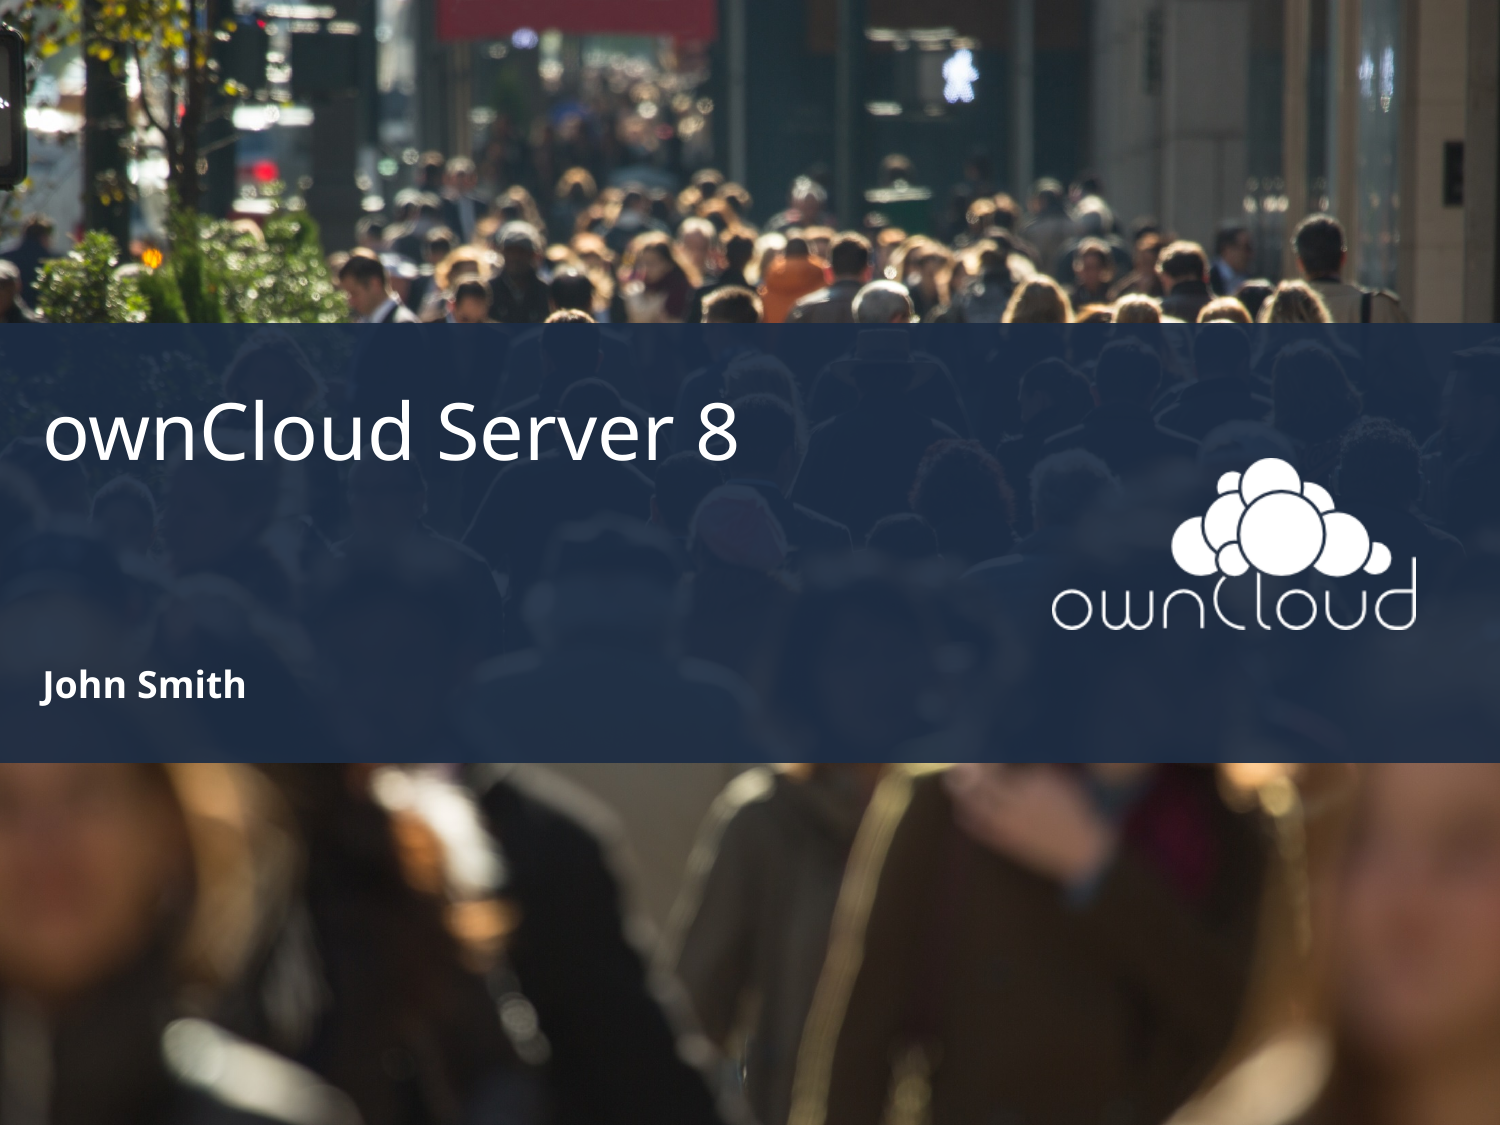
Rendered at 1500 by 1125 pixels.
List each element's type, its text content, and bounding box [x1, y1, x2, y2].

picture [0, 763, 1500, 1125]
text_box ownCloud Server 8 [27, 373, 1000, 615]
picture [0, 0, 1500, 323]
picture [1052, 458, 1416, 630]
text_box John Smith [27, 653, 927, 742]
